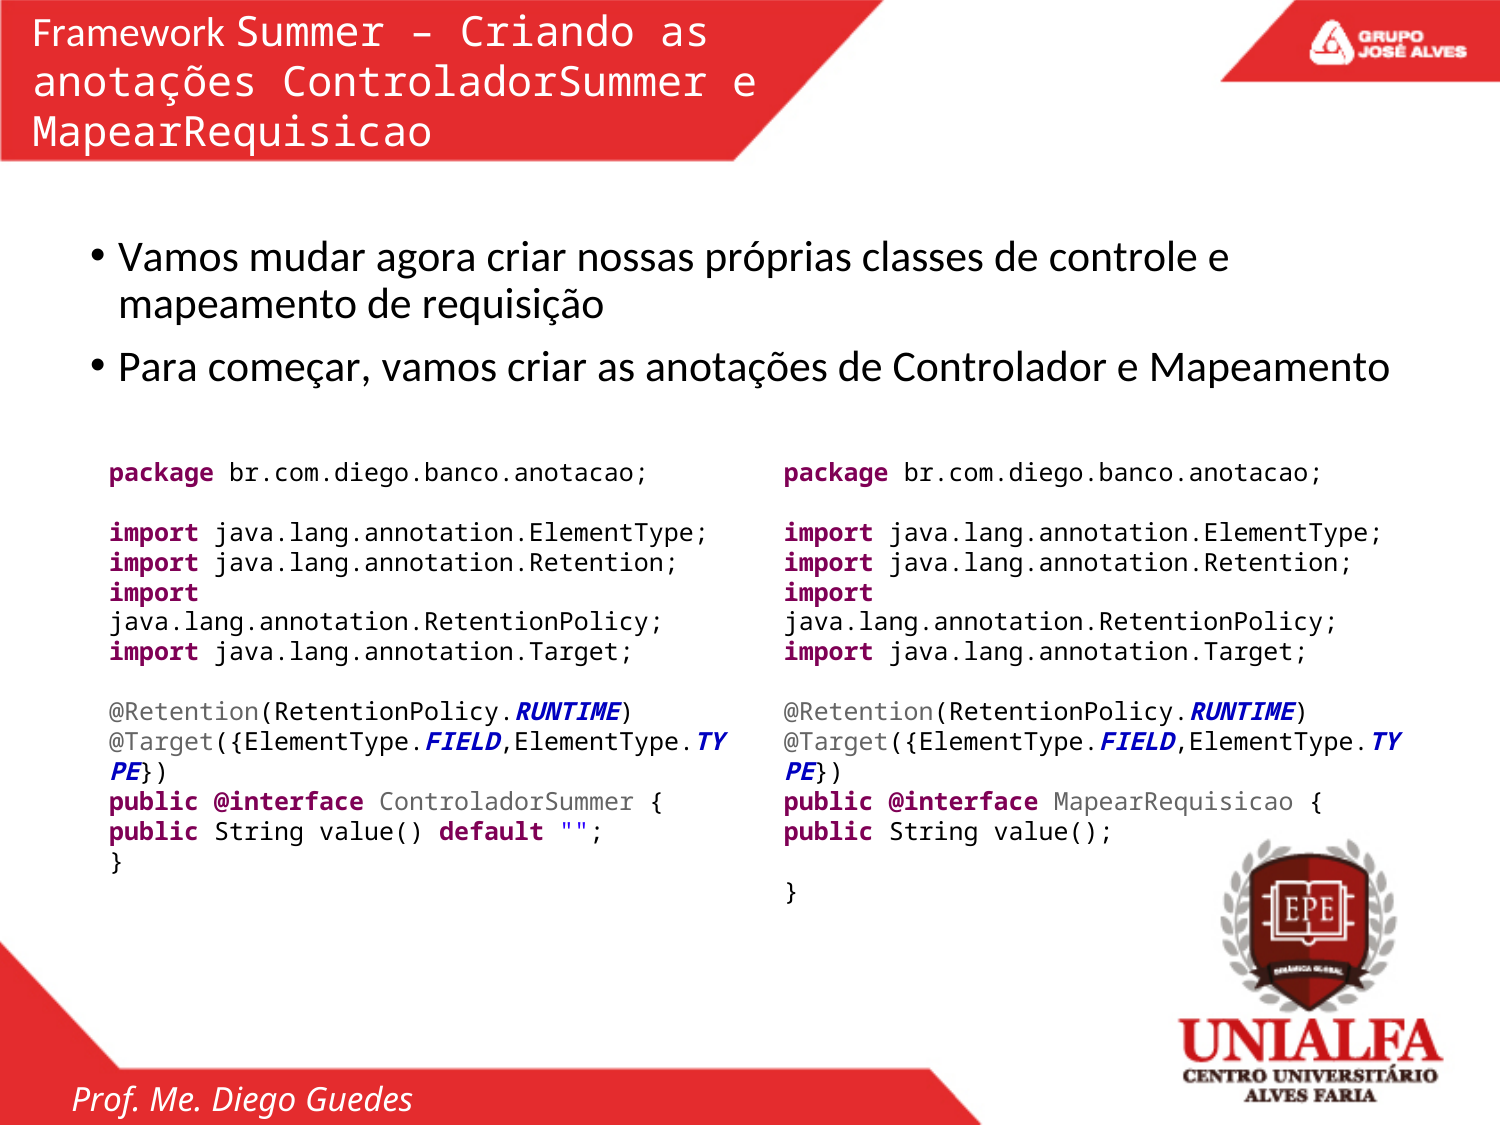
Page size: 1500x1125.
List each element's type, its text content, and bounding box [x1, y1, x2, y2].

text_box Framework Summer – Criando as anotações ControladorSummer e MapearRequisicao [17, 0, 839, 163]
text_box Prof. Me. Diego Guedes [56, 1070, 711, 1125]
list Vamos mudar agora criar nossas próprias classes de controle e mapeamento de requisição Para começar, vamos criar as anotações de Controlador e Mapeamento [75, 225, 1426, 933]
picture [0, 0, 1500, 1125]
text_box package br.com.diego.banco.anotacao; import java.lang.annotation.ElementType; import java.lang.annotation.Retention; import java.lang.annotation.RetentionPolicy; import java.lang.annotation.Target; @Retention(RetentionPolicy.RUNTIME) @Target({ElementType.FIELD,ElementType.TYPE}) public @interface MapearRequisicao { public String value(); } [768, 448, 1418, 853]
text_box package br.com.diego.banco.anotacao; import java.lang.annotation.ElementType; import java.lang.annotation.Retention; import java.lang.annotation.RetentionPolicy; import java.lang.annotation.Target; @Retention(RetentionPolicy.RUNTIME) @Target({ElementType.FIELD,ElementType.TYPE}) public @interface ControladorSummer { public String value() default ""; } [94, 448, 743, 823]
